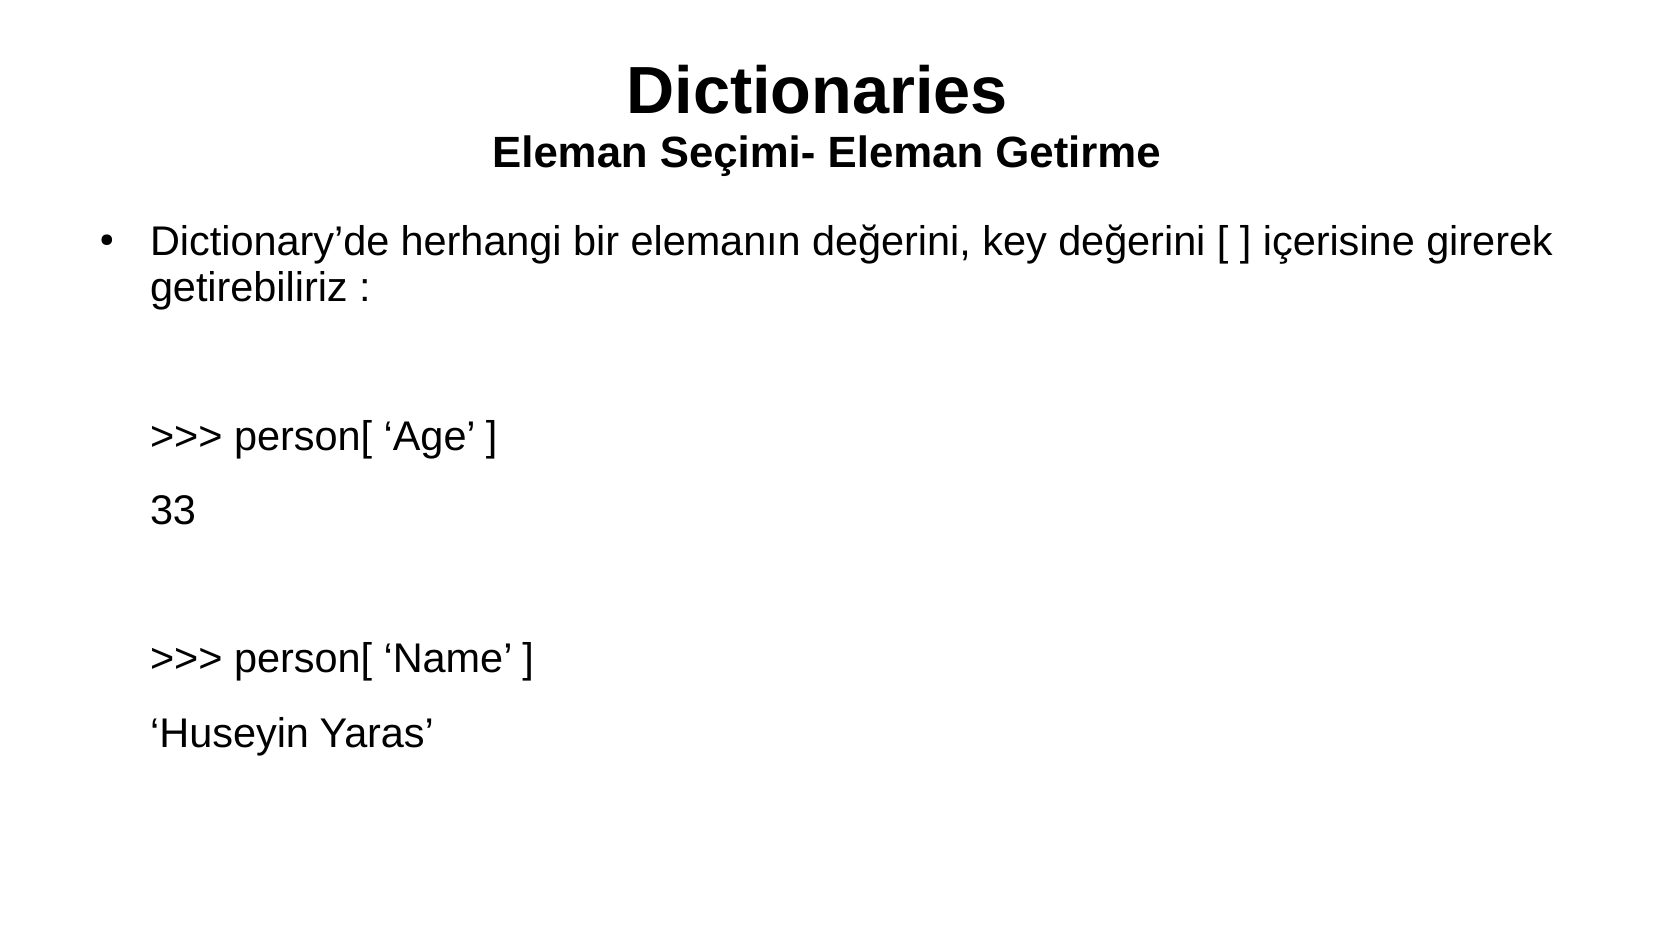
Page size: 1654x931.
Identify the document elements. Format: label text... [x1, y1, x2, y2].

list Dictionary’de herhangi bir elemanın değerini, key değerini [ ] içerisine girerek getirebiliriz : >>> person[ ‘Age’ ] 33 >>> person[ ‘Name’ ] ‘Huseyin Yaras’ [82, 217, 1571, 758]
title Dictionaries Eleman Seçimi- Eleman Getirme [82, 37, 1571, 193]
